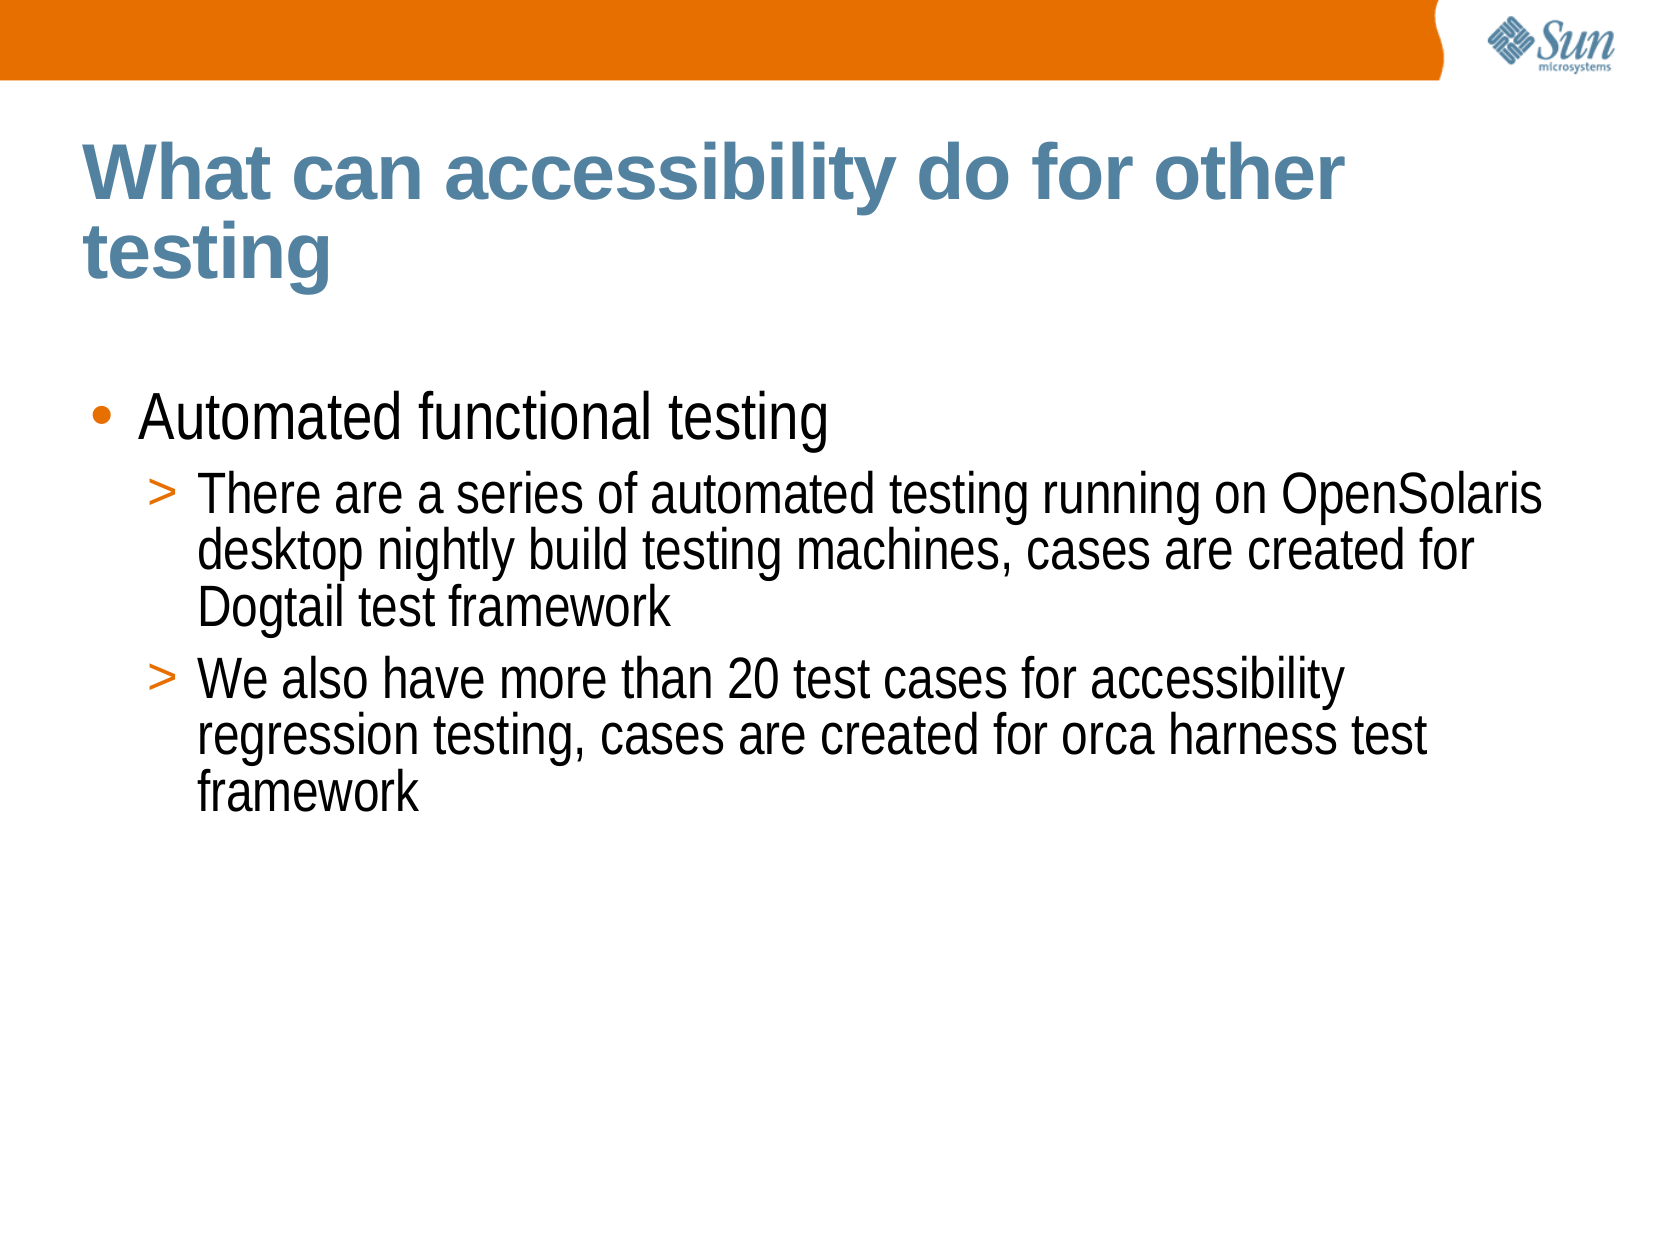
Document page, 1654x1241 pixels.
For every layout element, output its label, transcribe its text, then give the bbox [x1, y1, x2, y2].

title What can accessibility do for other testing [82, 135, 1585, 321]
list Automated functional testing There are a series of automated testing running on OpenSolaris desktop nightly build testing machines, cases are created for Dogtail test framework We also have more than 20 test cases for accessibility regression testing, cases are created for orca harness test framework [71, 283, 1545, 1121]
picture [0, 0, 1654, 83]
